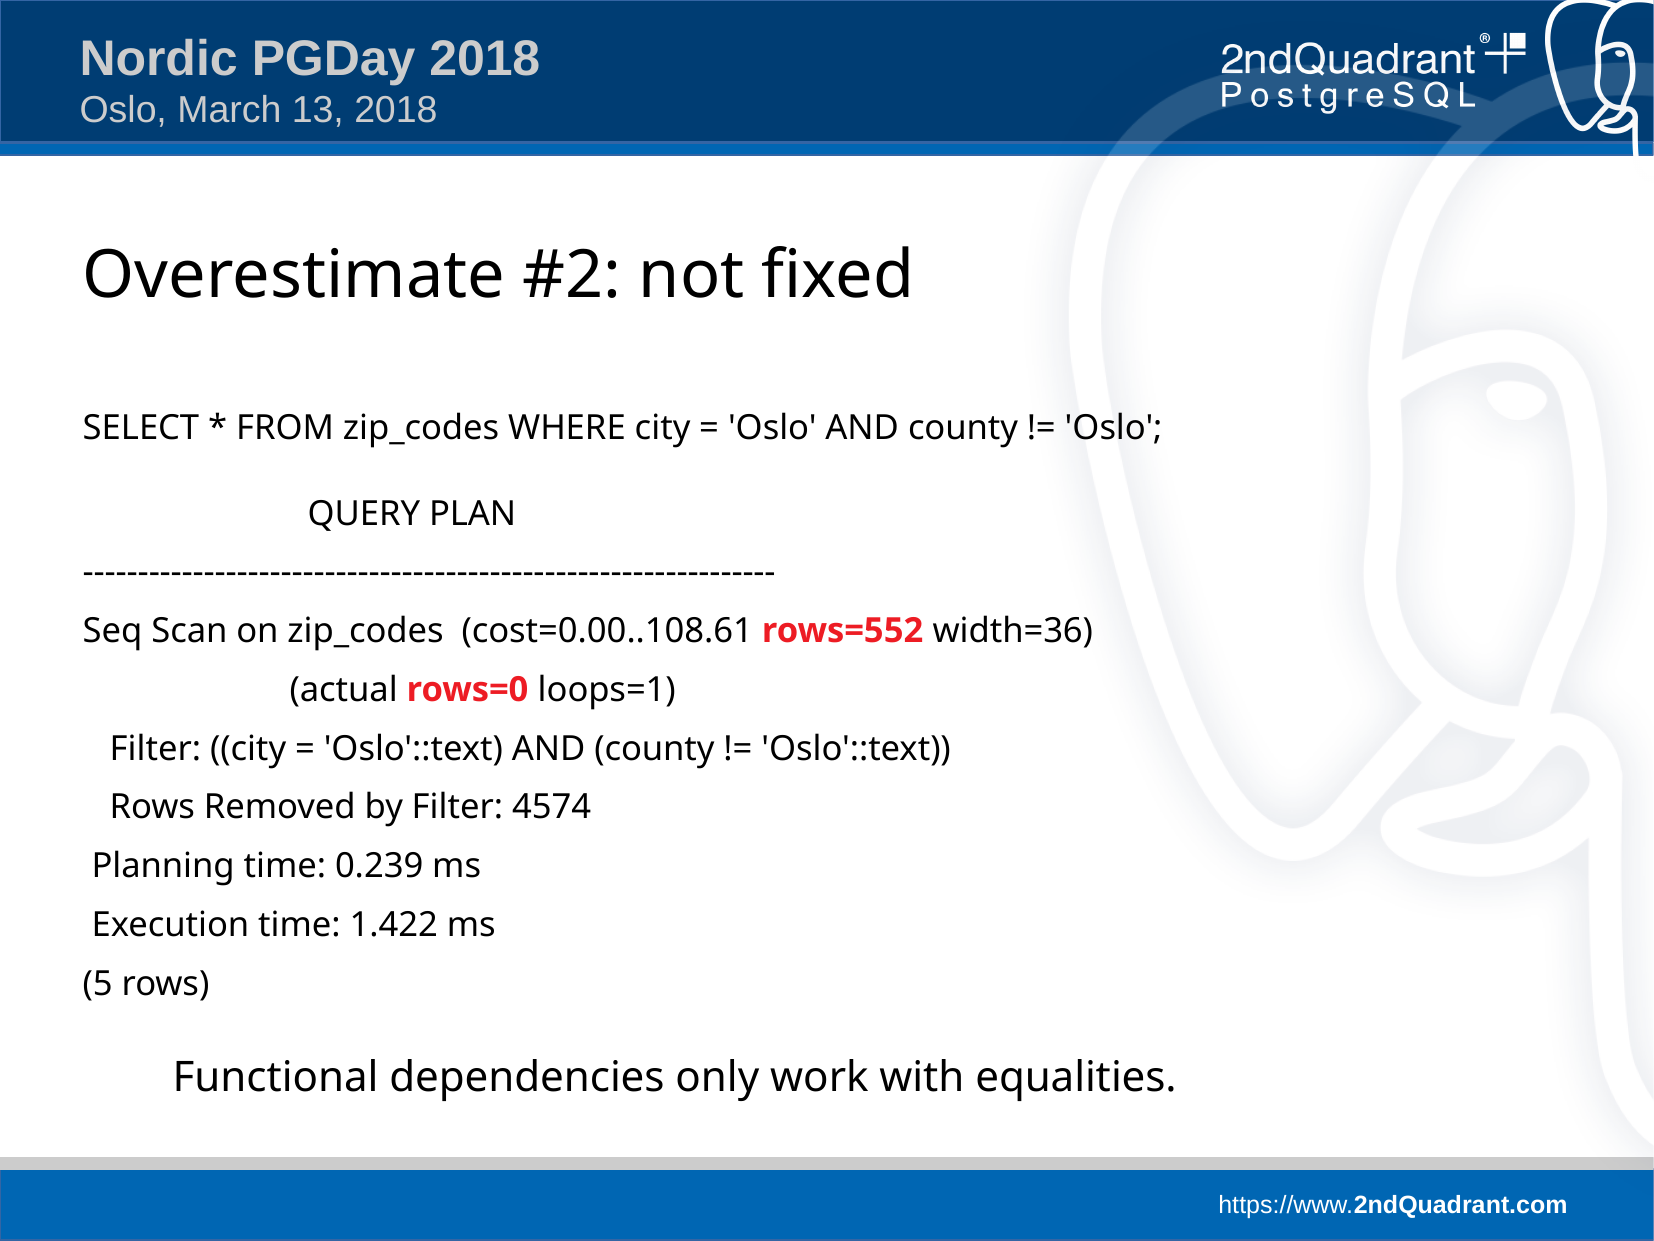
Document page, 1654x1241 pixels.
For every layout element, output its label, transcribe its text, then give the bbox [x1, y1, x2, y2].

picture [632, 0, 1654, 1241]
title Overestimate #2: not fixed [82, 167, 1571, 375]
list SELECT * FROM zip_codes WHERE city = 'Oslo' AND county != 'Oslo'; QUERY PLAN --------------------------------------------------------------- Seq Scan on zip_codes (cost=0.00..108.61 rows=552 width=36) (actual rows=0 loops=1) Filter: ((city = 'Oslo'::text) AND (county != 'Oslo'::text)) Rows Removed by Filter: 4574 Planning time: 0.239 ms Execution time: 1.422 ms (5 rows) Functional dependencies only work with equalities. [82, 390, 1571, 1110]
